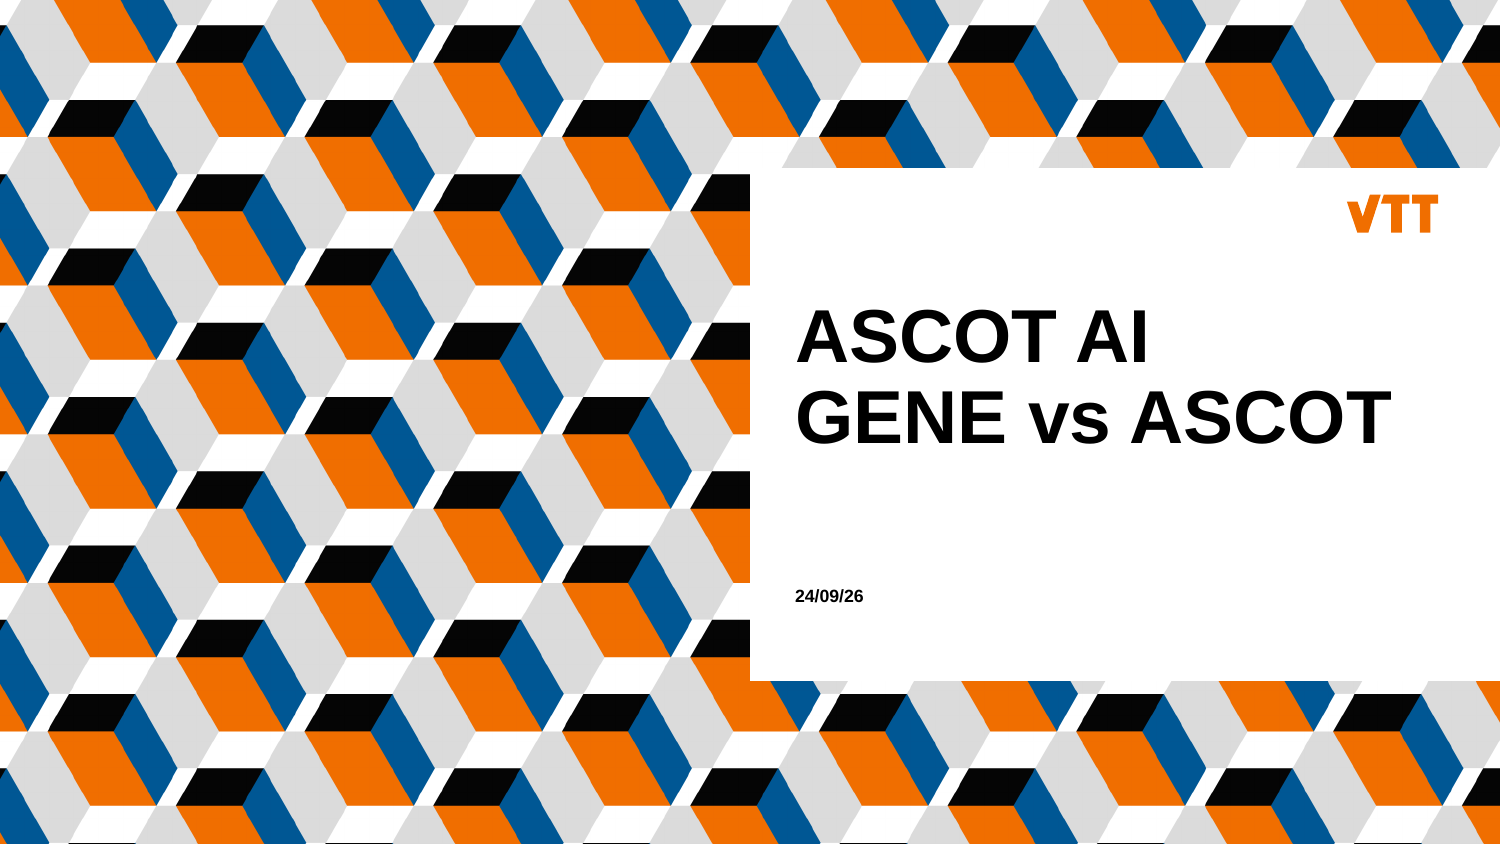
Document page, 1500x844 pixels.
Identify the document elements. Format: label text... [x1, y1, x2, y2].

slide_number 14/06/24 [795, 577, 901, 610]
title ASCOT AI GENE vs ASCOT [795, 298, 1455, 560]
picture [0, 0, 1500, 844]
